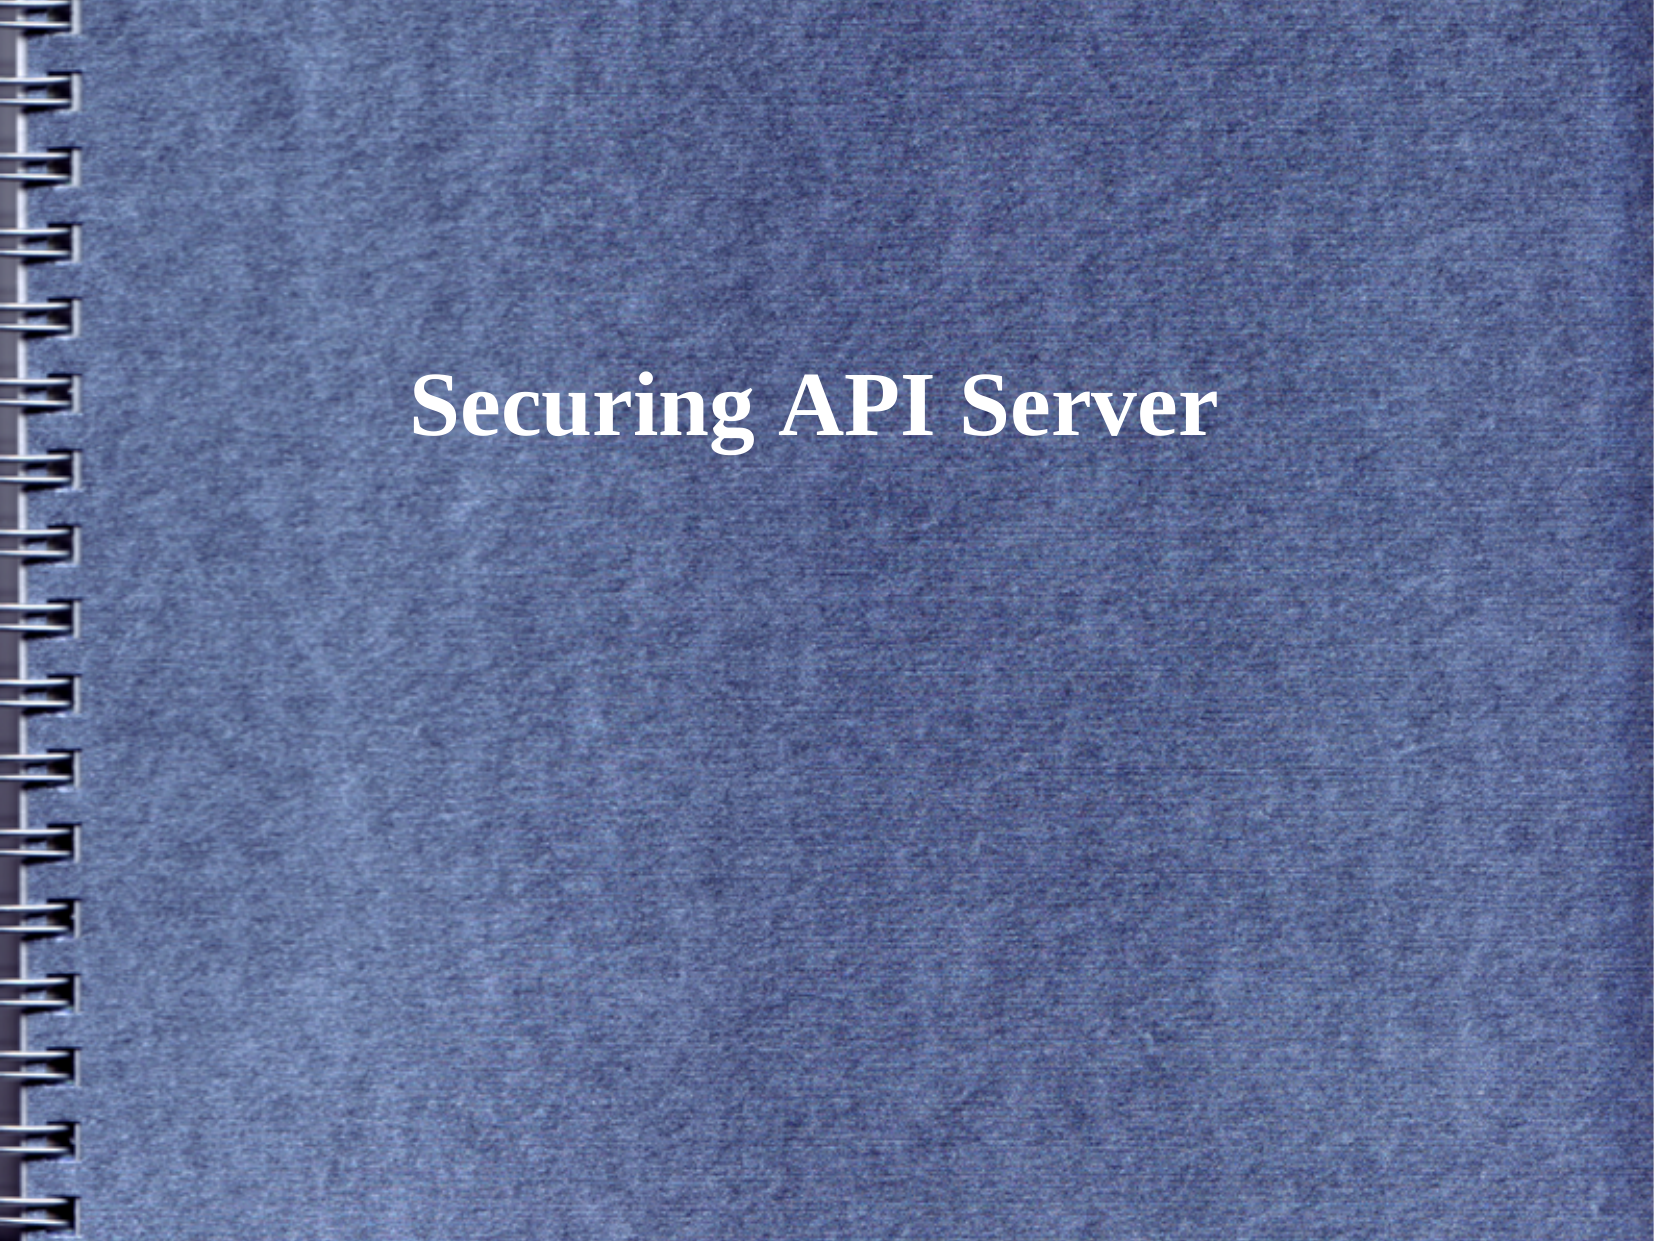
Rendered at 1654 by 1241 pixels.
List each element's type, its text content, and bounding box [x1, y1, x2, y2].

picture [0, 0, 1654, 1241]
title Securing API Server [70, 300, 1560, 508]
